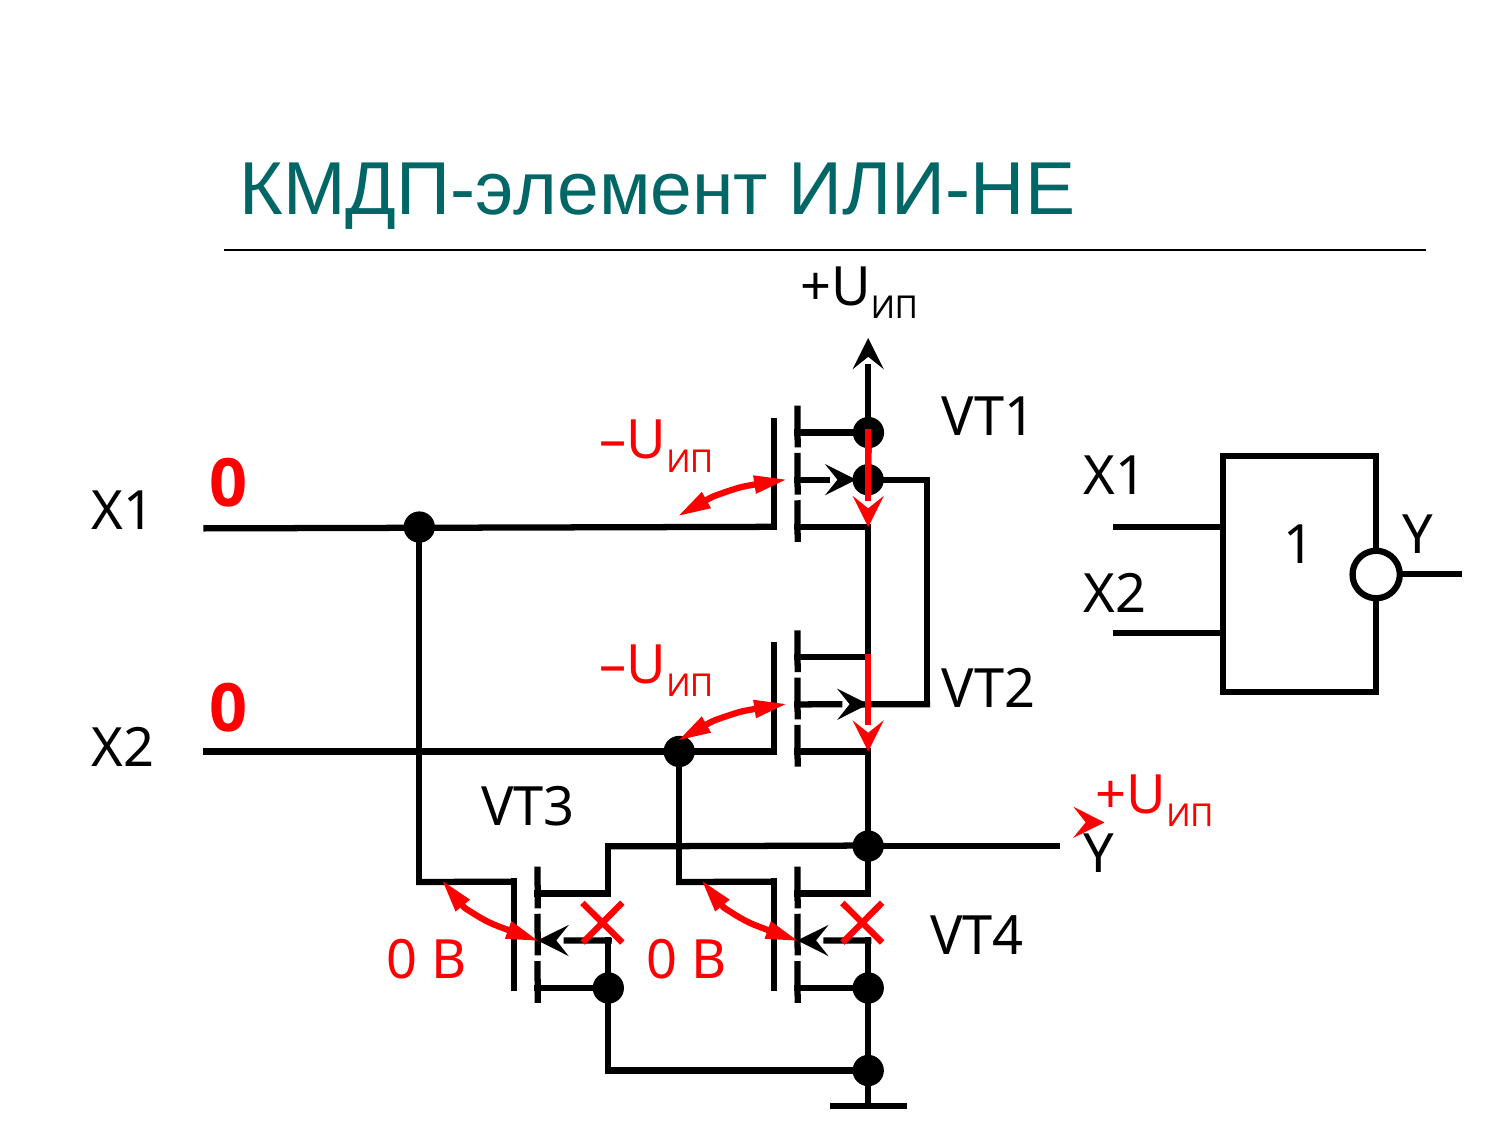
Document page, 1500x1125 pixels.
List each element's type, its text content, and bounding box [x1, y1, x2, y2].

text_box Y [1387, 491, 1483, 573]
text_box 0 В [631, 916, 821, 998]
text_box 0 [194, 656, 278, 753]
text_box –UИП [584, 621, 774, 711]
text_box 1 [1222, 456, 1377, 693]
text_box X1 [76, 467, 219, 549]
text_box X1 [1068, 432, 1211, 513]
text_box VT2 [927, 645, 1081, 726]
text_box Y [1093, 841, 1104, 852]
text_box +UИП [785, 243, 975, 333]
text_box X2 [76, 704, 219, 785]
text_box VT1 [927, 373, 1081, 454]
text_box 0 [194, 432, 278, 528]
text_box VT4 [915, 893, 1069, 974]
text_box [1352, 550, 1400, 599]
text_box 0 В [372, 916, 562, 998]
text_box +UИП [1080, 751, 1270, 841]
text_box VT3 [466, 763, 620, 844]
text_box Y [1068, 810, 1211, 892]
title КМДП-элемент ИЛИ-НЕ [224, 49, 1425, 237]
text_box X2 [1068, 550, 1211, 632]
text_box –UИП [584, 397, 774, 487]
